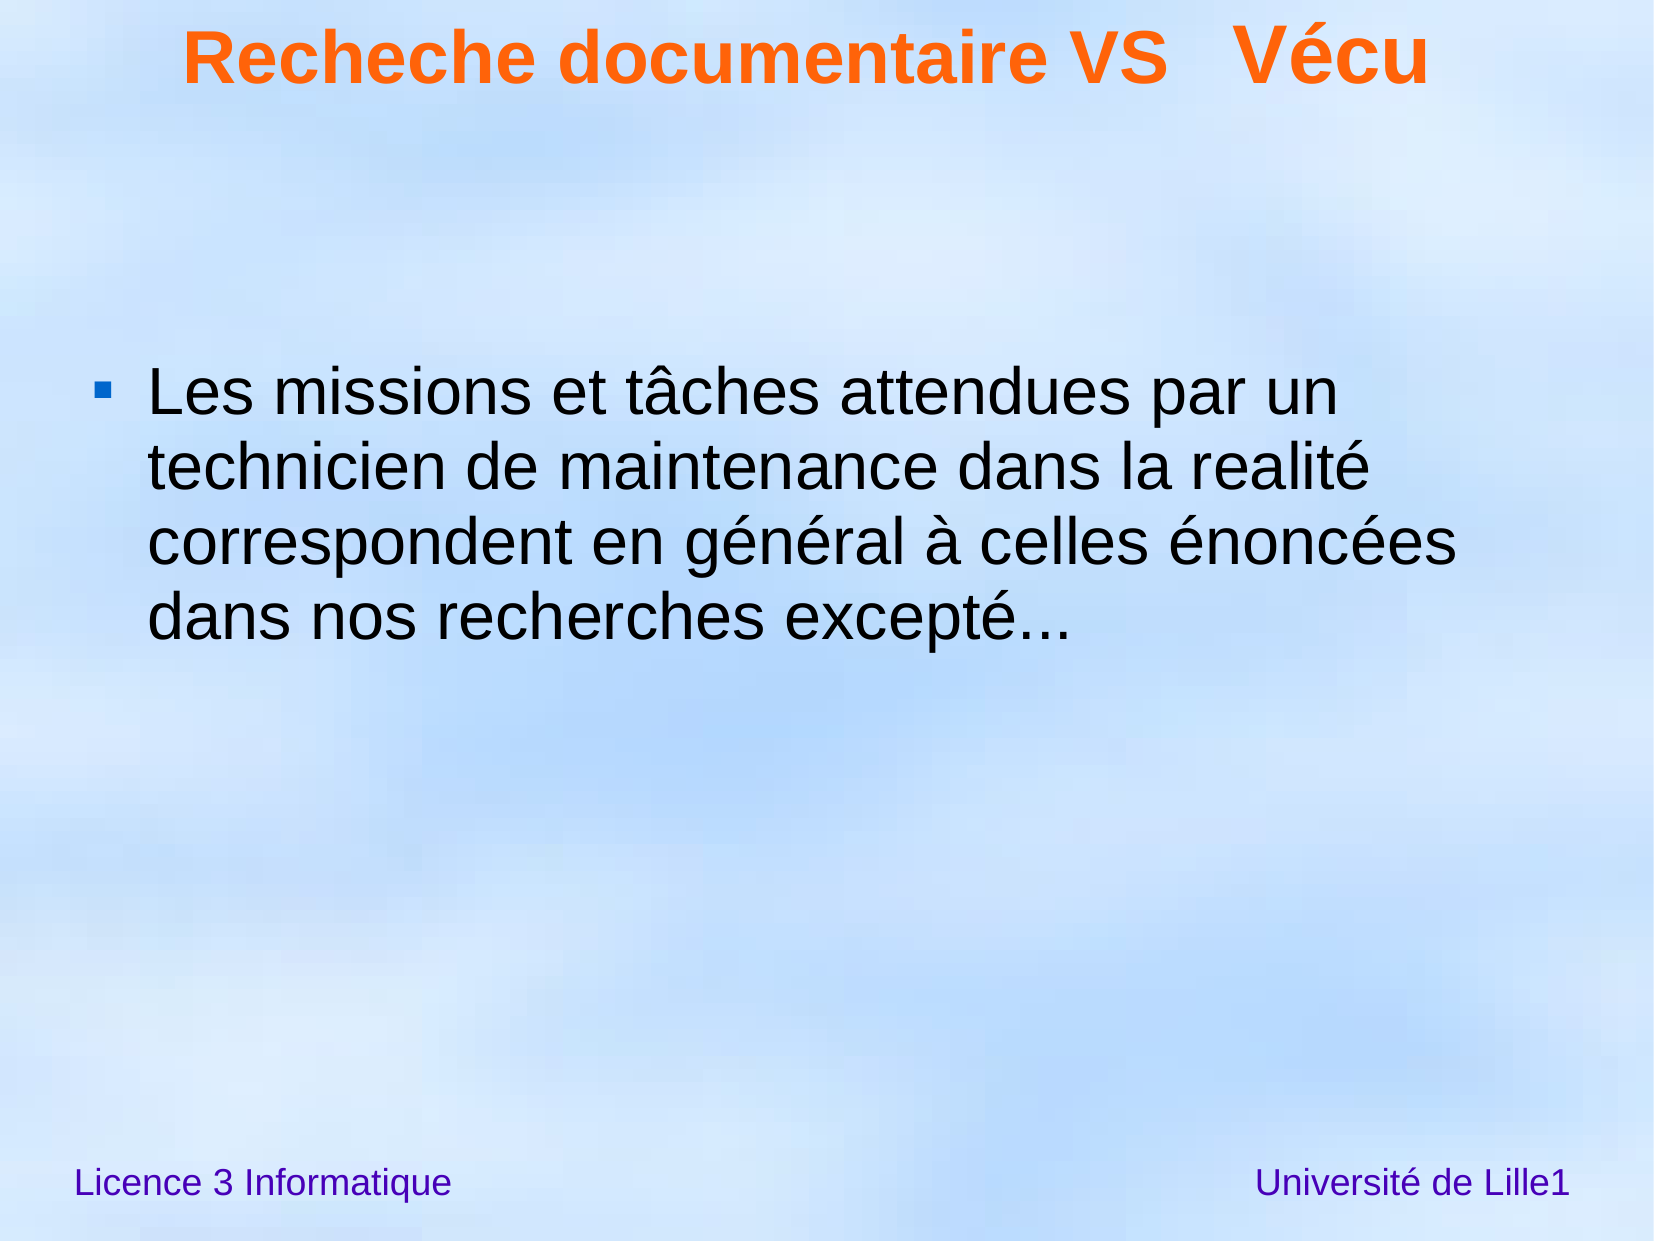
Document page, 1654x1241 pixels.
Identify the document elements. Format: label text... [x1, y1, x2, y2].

picture [0, 0, 1654, 1241]
text_box Licence 3 Informatique Université de Lille1 [59, 1153, 1625, 1211]
list Les missions et tâches attendues par un technicien de maintenance dans la realité correspondent en général à celles énoncées dans nos recherches excepté... [76, 354, 1565, 1063]
title Recheche documentaire VS Vécu [88, 0, 1577, 148]
